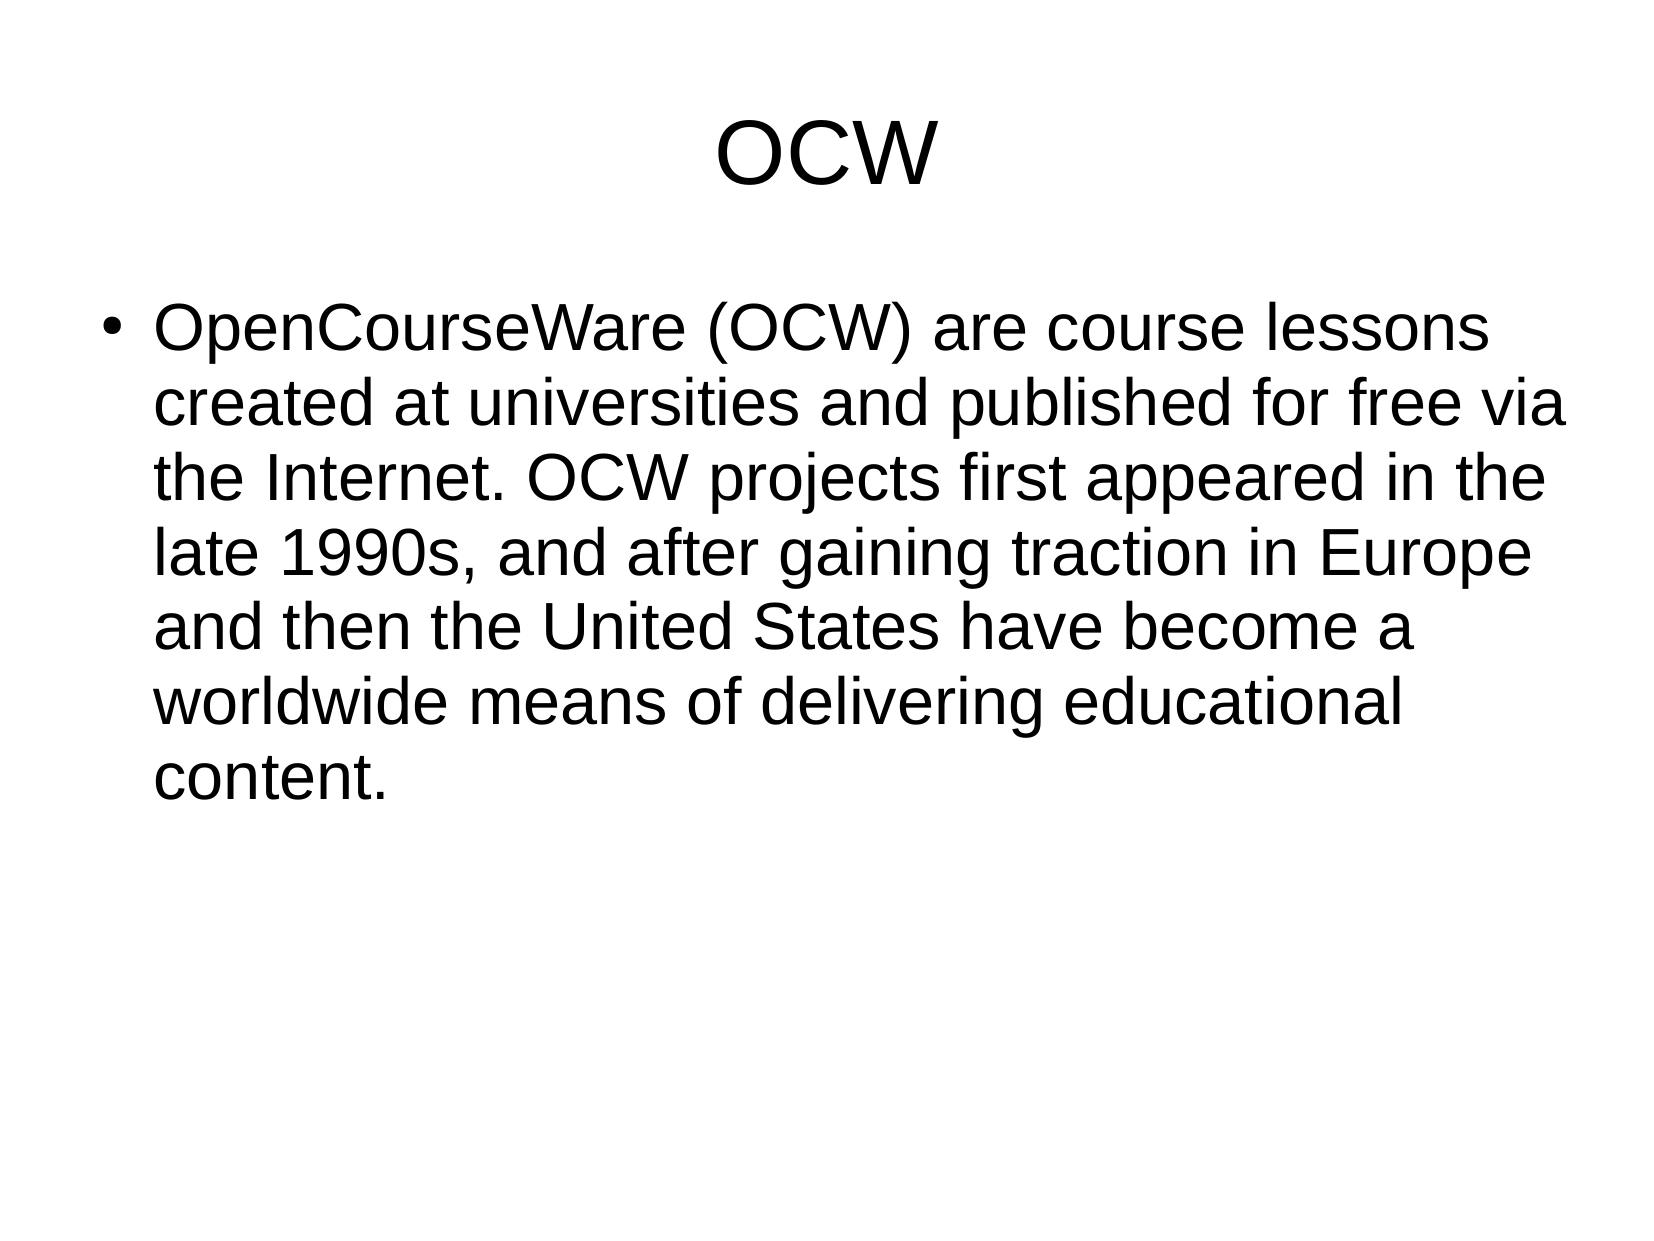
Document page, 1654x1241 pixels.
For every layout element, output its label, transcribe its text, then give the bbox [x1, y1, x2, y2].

title OCW [82, 49, 1571, 257]
list OpenCourseWare (OCW) are course lessons created at universities and published for free via the Internet. OCW projects first appeared in the late 1990s, and after gaining traction in Europe and then the United States have become a worldwide means of delivering educational content. [82, 290, 1571, 1010]
